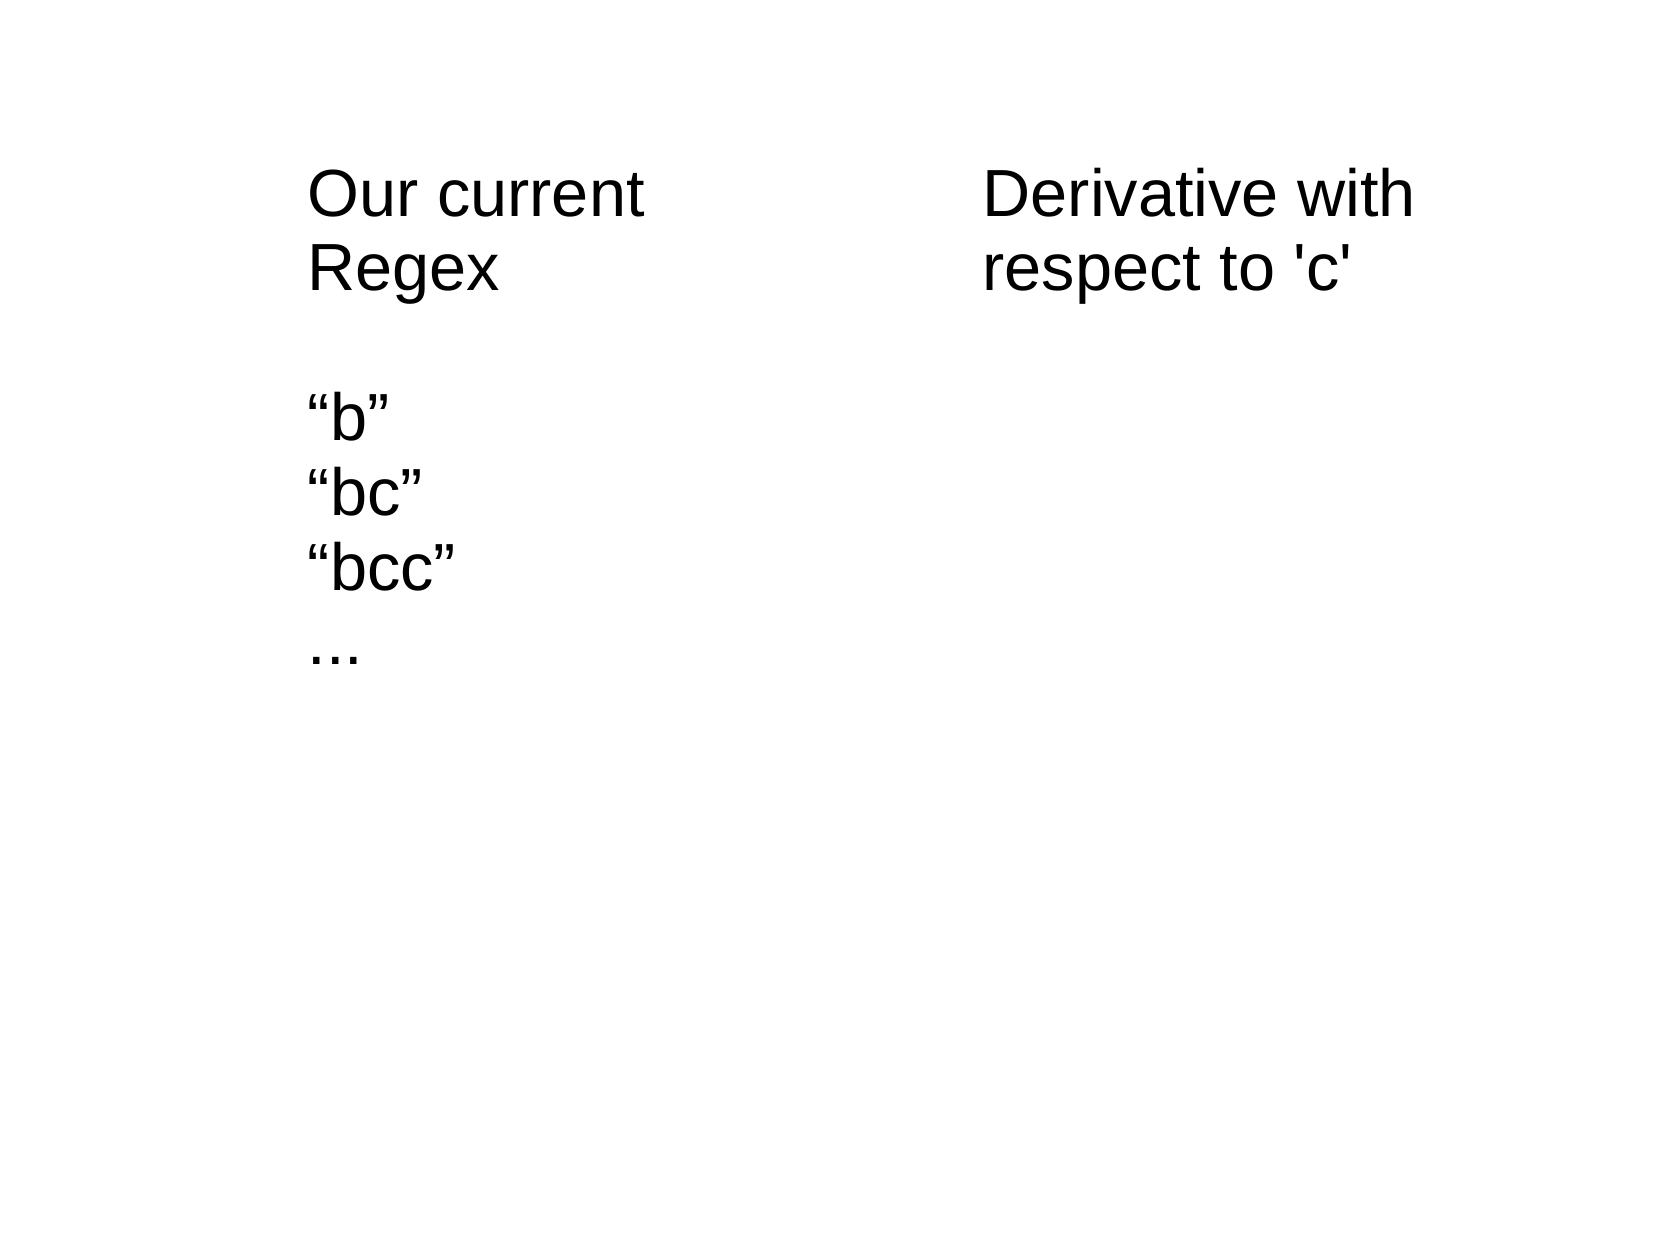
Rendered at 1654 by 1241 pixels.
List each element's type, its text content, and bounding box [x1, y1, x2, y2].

subtitle Our current Derivative with Regex respect to 'c' “b” “bc” “bcc” ... [82, 49, 1571, 1010]
